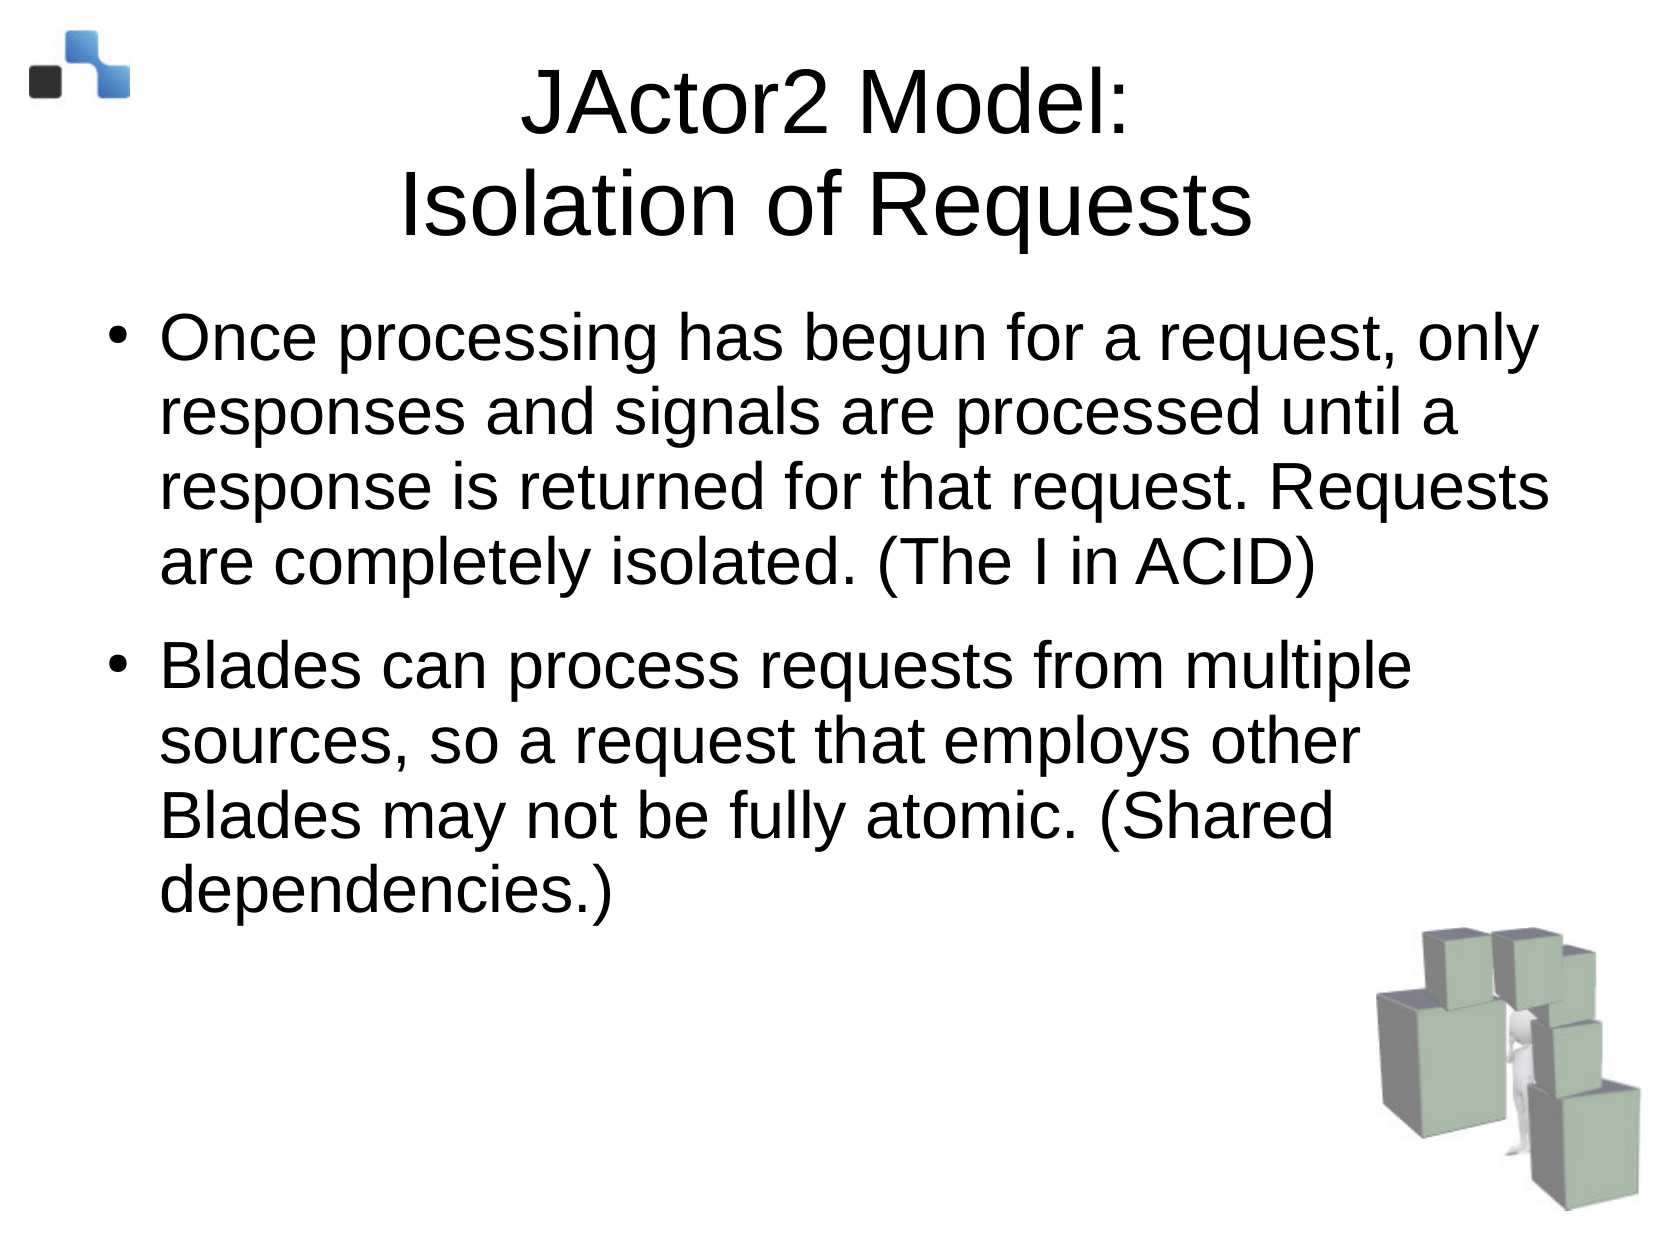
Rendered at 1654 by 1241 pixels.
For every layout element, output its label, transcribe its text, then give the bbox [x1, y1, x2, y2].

picture [1375, 927, 1642, 1211]
title JActor2 Model: Isolation of Requests [82, 49, 1571, 257]
list Once processing has begun for a request, only responses and signals are processed until a response is returned for that request. Requests are completely isolated. (The I in ACID) Blades can process requests from multiple sources, so a request that employs other Blades may not be fully atomic. (Shared dependencies.) [88, 299, 1577, 1211]
picture [29, 18, 130, 119]
